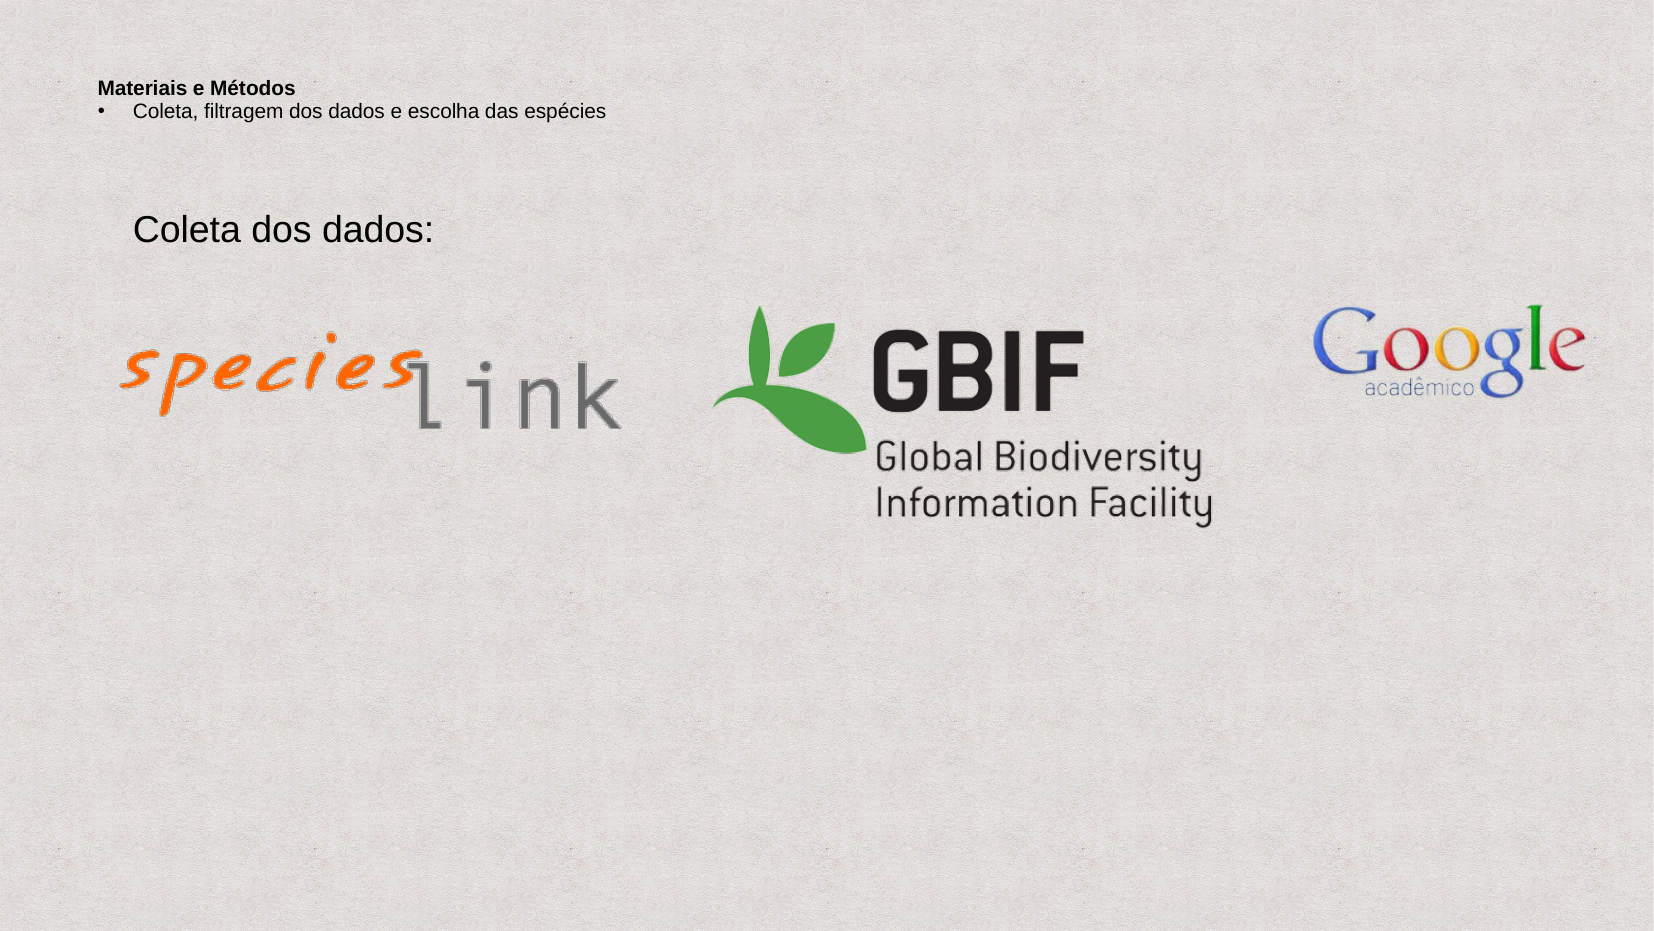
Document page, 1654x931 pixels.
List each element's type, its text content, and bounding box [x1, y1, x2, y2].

text_box Coleta dos dados: [118, 200, 461, 258]
picture [0, 0, 1654, 931]
text_box Materiais e Métodos Coleta, filtragem dos dados e escolha das espécies [82, 69, 626, 131]
